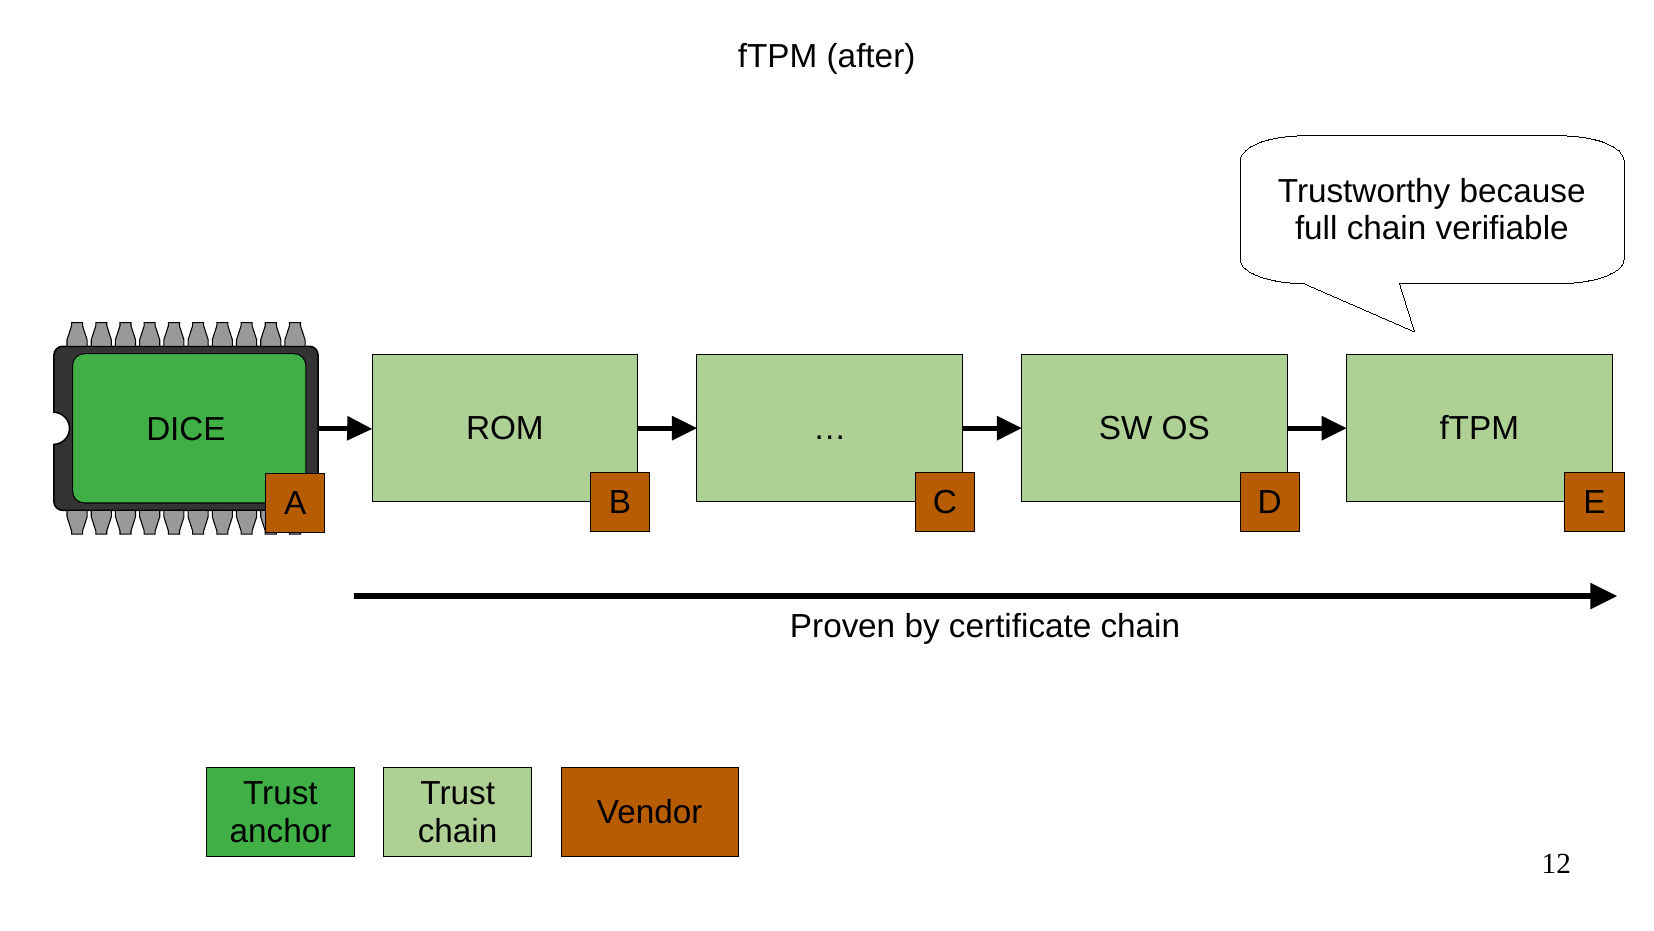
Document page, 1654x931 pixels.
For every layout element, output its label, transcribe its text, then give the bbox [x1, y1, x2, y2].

text_box Trust anchor [206, 767, 355, 857]
text_box … [696, 354, 963, 502]
picture [53, 322, 319, 535]
text_box C [915, 472, 975, 532]
text_box Trustworthy because full chain verifiable [1240, 135, 1625, 332]
text_box B [590, 472, 650, 532]
text_box Vendor [561, 767, 739, 857]
text_box ROM [372, 354, 638, 502]
text_box A [265, 473, 325, 533]
text_box fTPM [1346, 354, 1613, 502]
text_box SW OS [1021, 354, 1288, 502]
text_box fTPM (after) [664, 29, 990, 87]
text_box D [1240, 472, 1300, 532]
text_box E [1564, 472, 1625, 532]
text_box Trust chain [383, 767, 532, 857]
